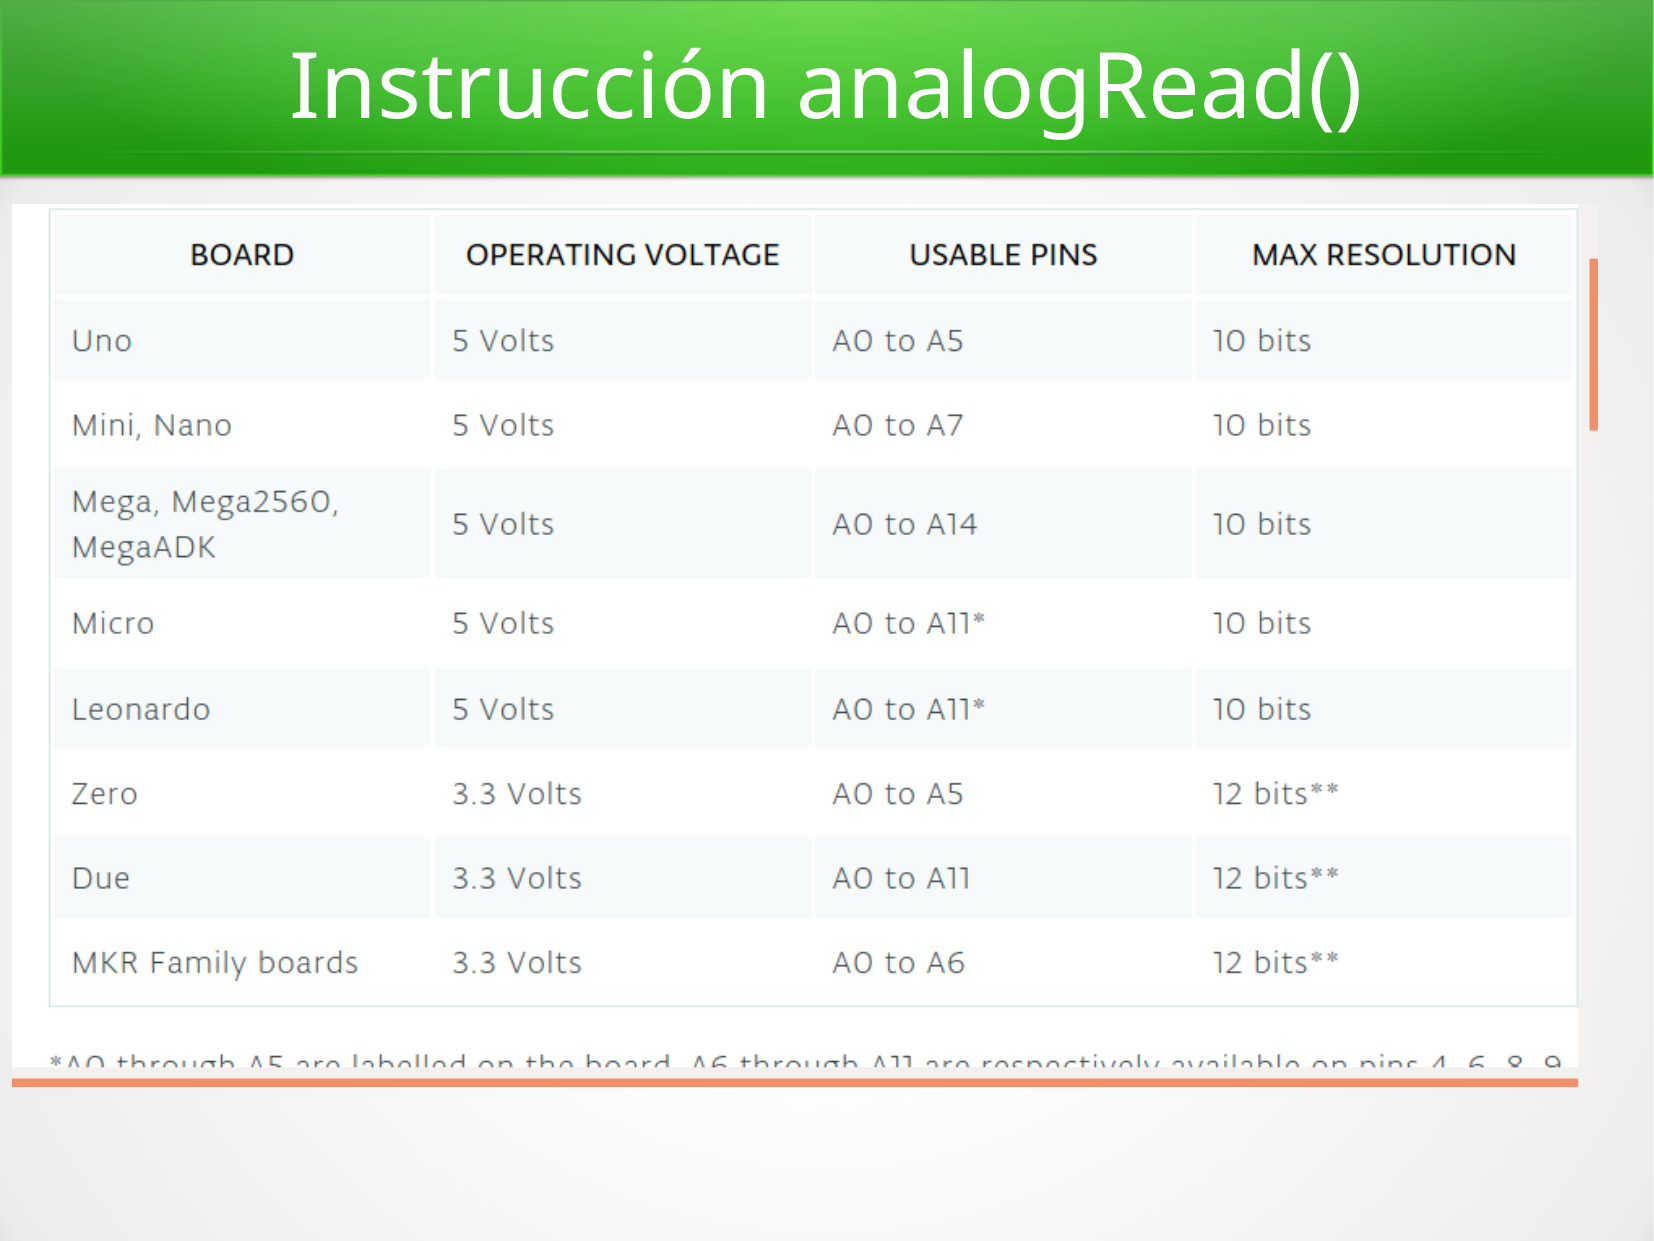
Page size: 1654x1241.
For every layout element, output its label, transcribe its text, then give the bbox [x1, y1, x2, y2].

picture [0, 0, 1654, 1241]
title Instrucción analogRead() [82, 11, 1571, 154]
